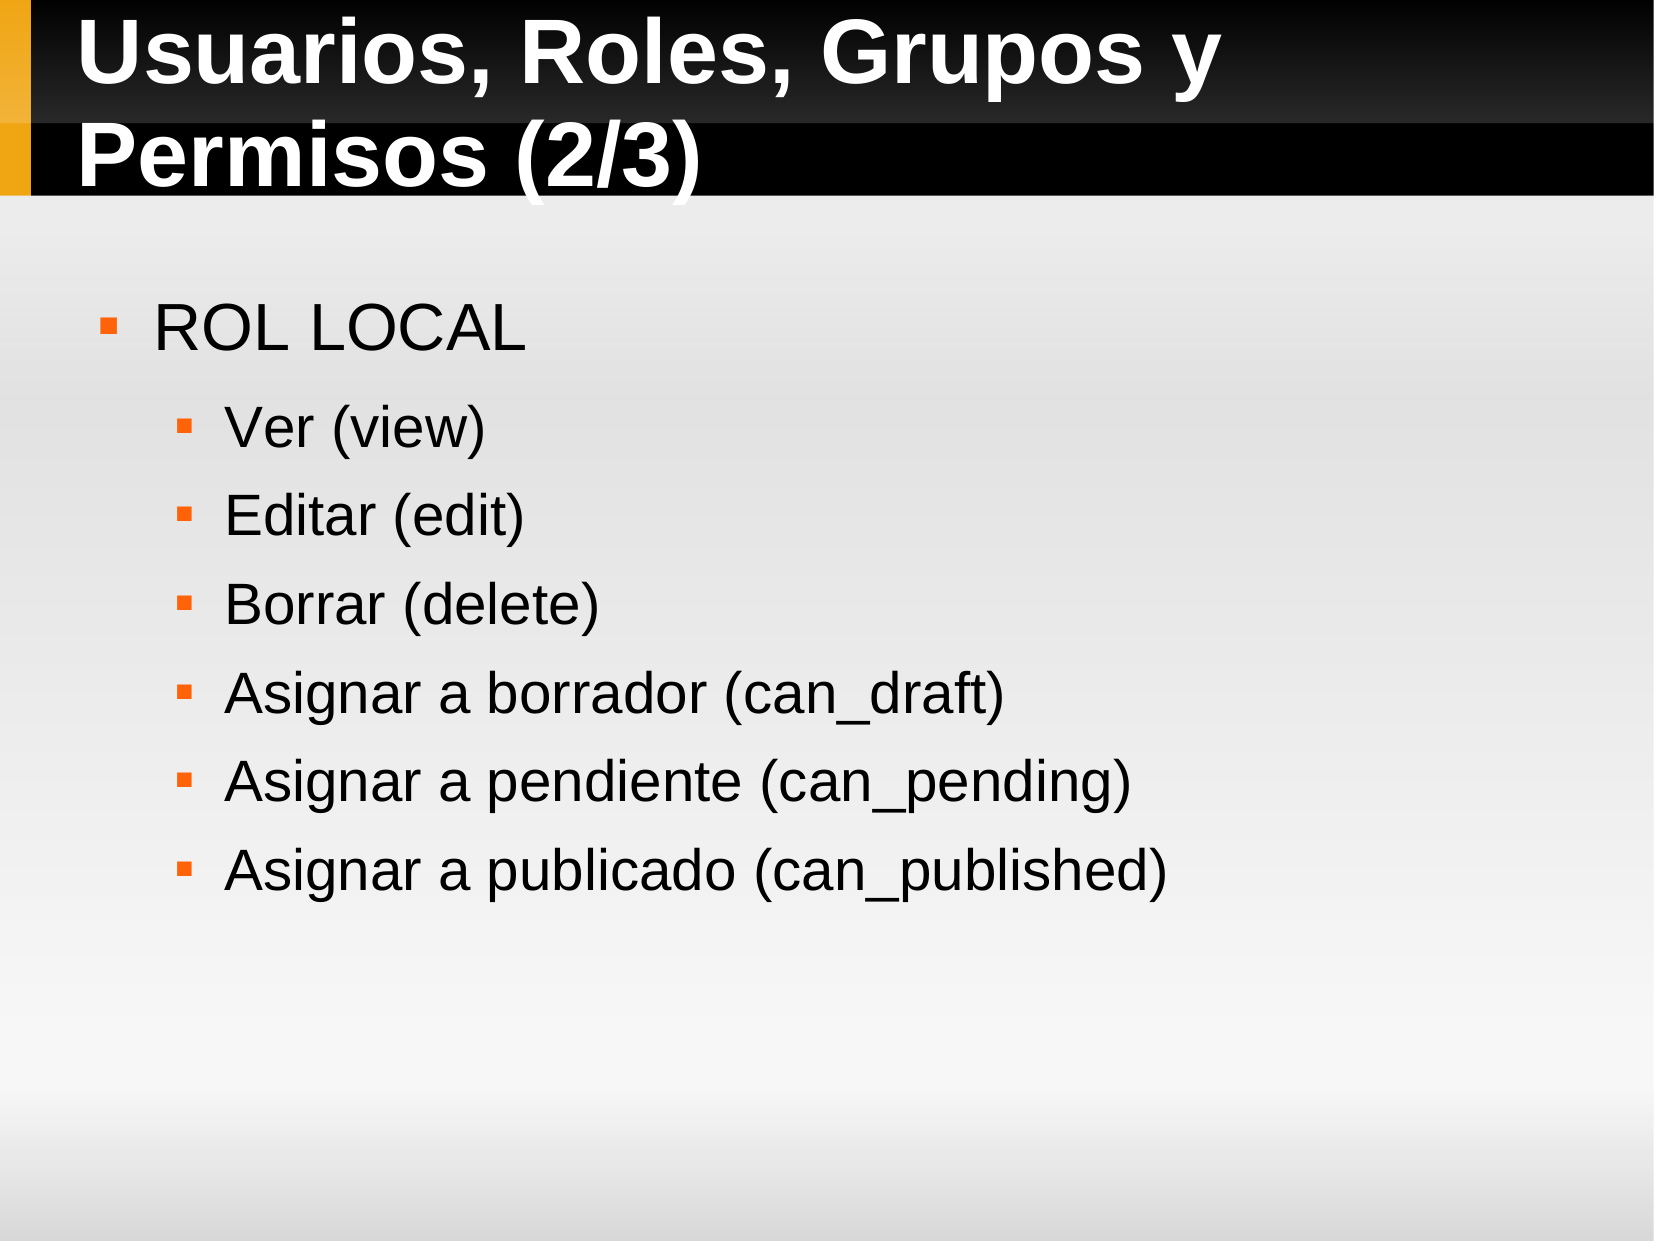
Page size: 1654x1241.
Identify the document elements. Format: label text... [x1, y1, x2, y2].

title Usuarios, Roles, Grupos y Permisos (2/3) [76, 0, 1565, 208]
list ROL LOCAL Ver (view) Editar (edit) Borrar (delete) Asignar a borrador (can_draft) Asignar a pendiente (can_pending) Asignar a publicado (can_published) [82, 290, 1571, 1109]
picture [0, 0, 1654, 1241]
